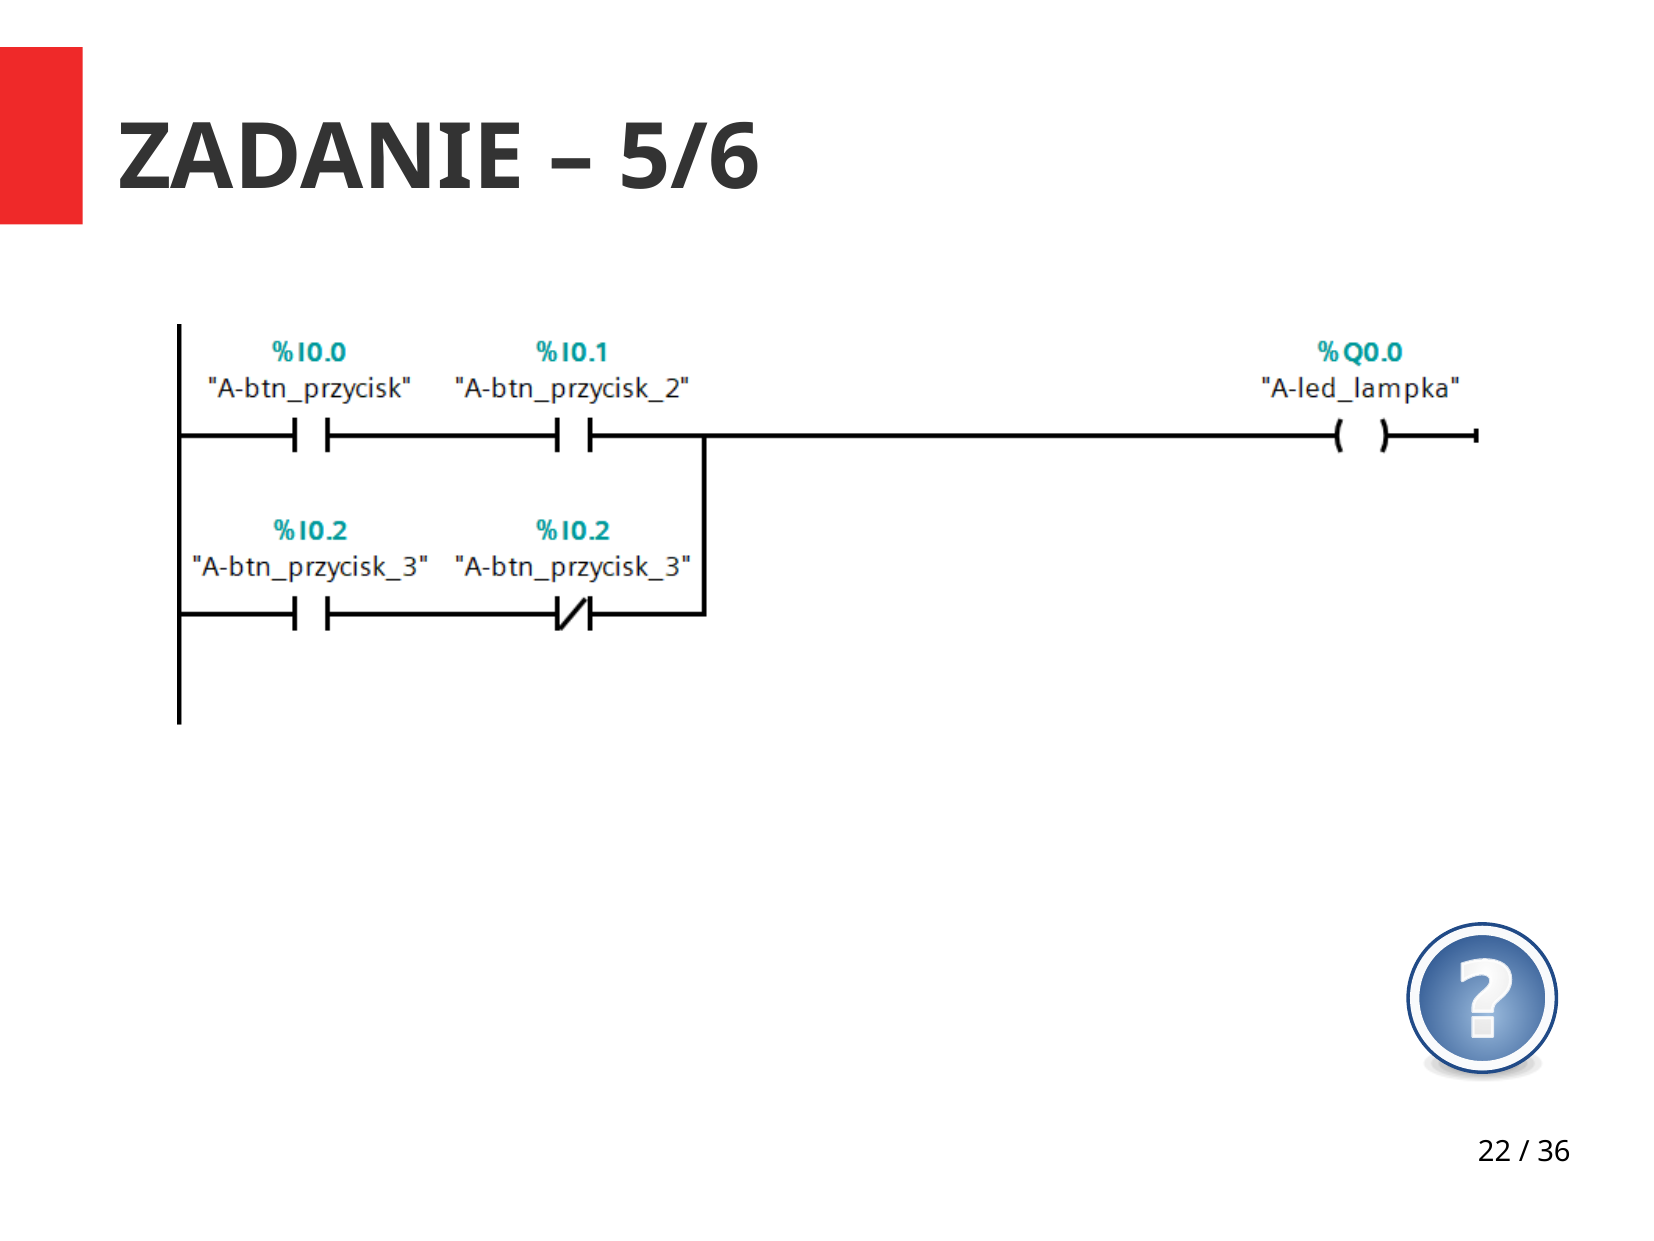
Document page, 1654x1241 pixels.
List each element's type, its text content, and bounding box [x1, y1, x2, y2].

picture [1393, 909, 1571, 1087]
picture [177, 324, 1482, 728]
title ZADANIE – 5/6 [118, 49, 1571, 257]
